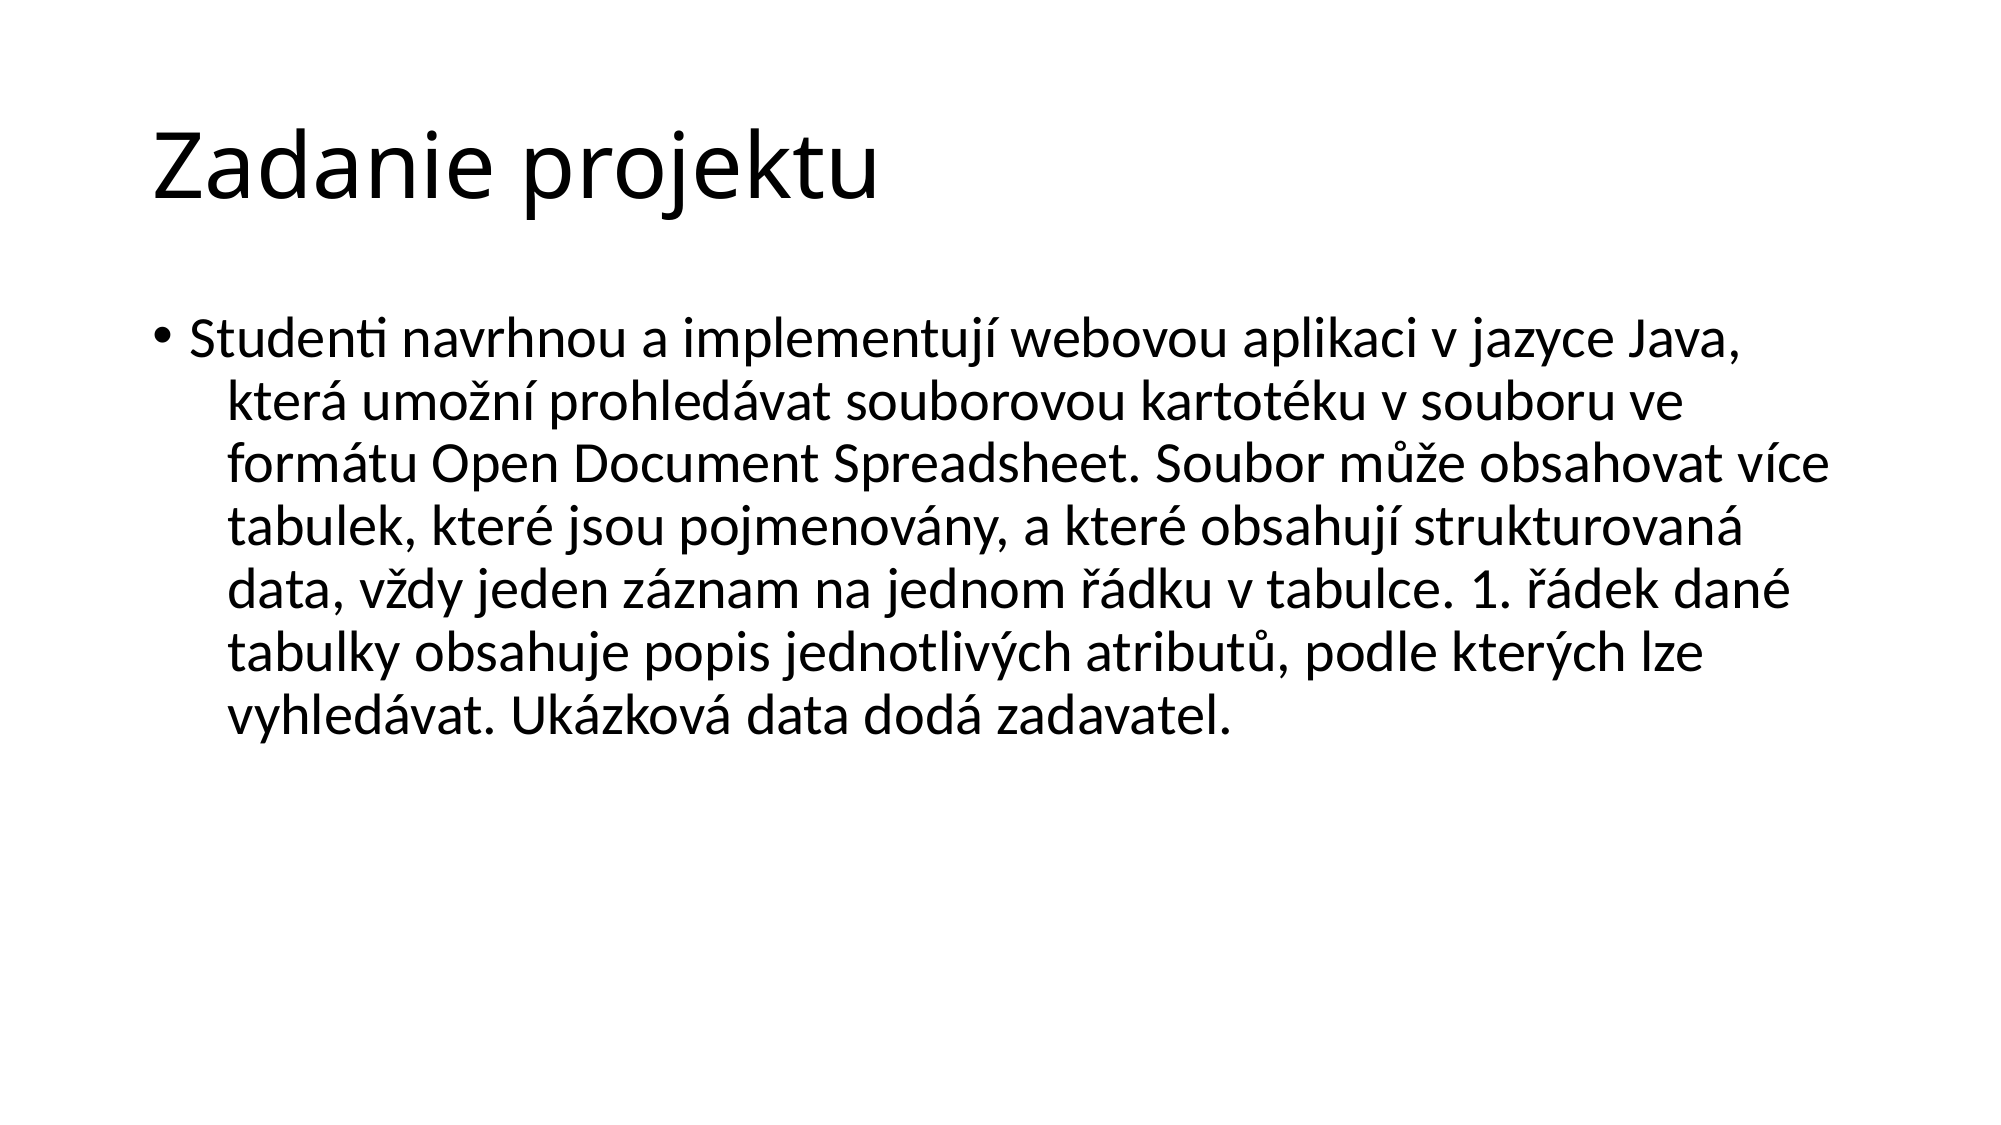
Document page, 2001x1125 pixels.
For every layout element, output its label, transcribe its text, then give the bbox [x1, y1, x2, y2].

title Zadanie projektu [137, 59, 1863, 278]
list Studenti navrhnou a implementují webovou aplikaci v jazyce Java, která umožní prohledávat souborovou kartotéku v souboru ve formátu Open Document Spreadsheet. Soubor může obsahovat více tabulek, které jsou pojmenovány, a které obsahují strukturovaná data, vždy jeden záznam na jednom řádku v tabulce. 1. řádek dané tabulky obsahuje popis jednotlivých atributů, podle kterých lze vyhledávat. Ukázková data dodá zadavatel. [137, 299, 1863, 1014]
